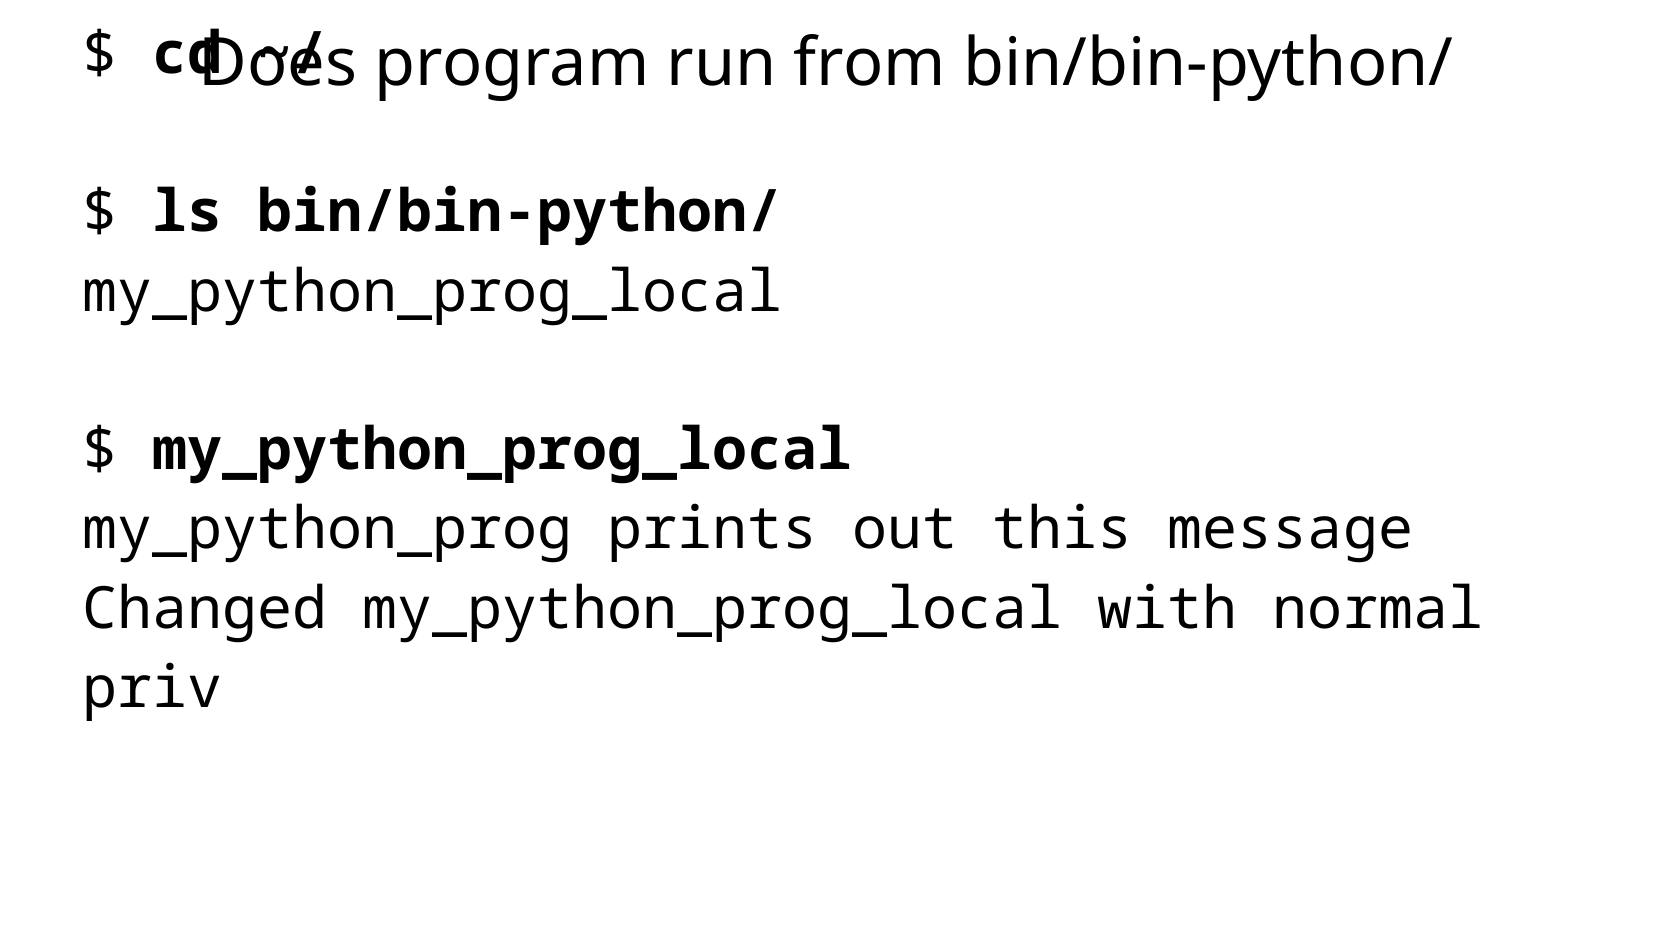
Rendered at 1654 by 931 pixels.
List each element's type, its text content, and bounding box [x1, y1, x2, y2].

text_box $ cd ~/ $ ls bin/bin-python/ my_python_prog_local $ my_python_prog_local my_python_prog prints out this message Changed my_python_prog_local with normal priv [82, 109, 1571, 626]
title Does program run from bin/bin-python/ [82, 7, 1571, 109]
